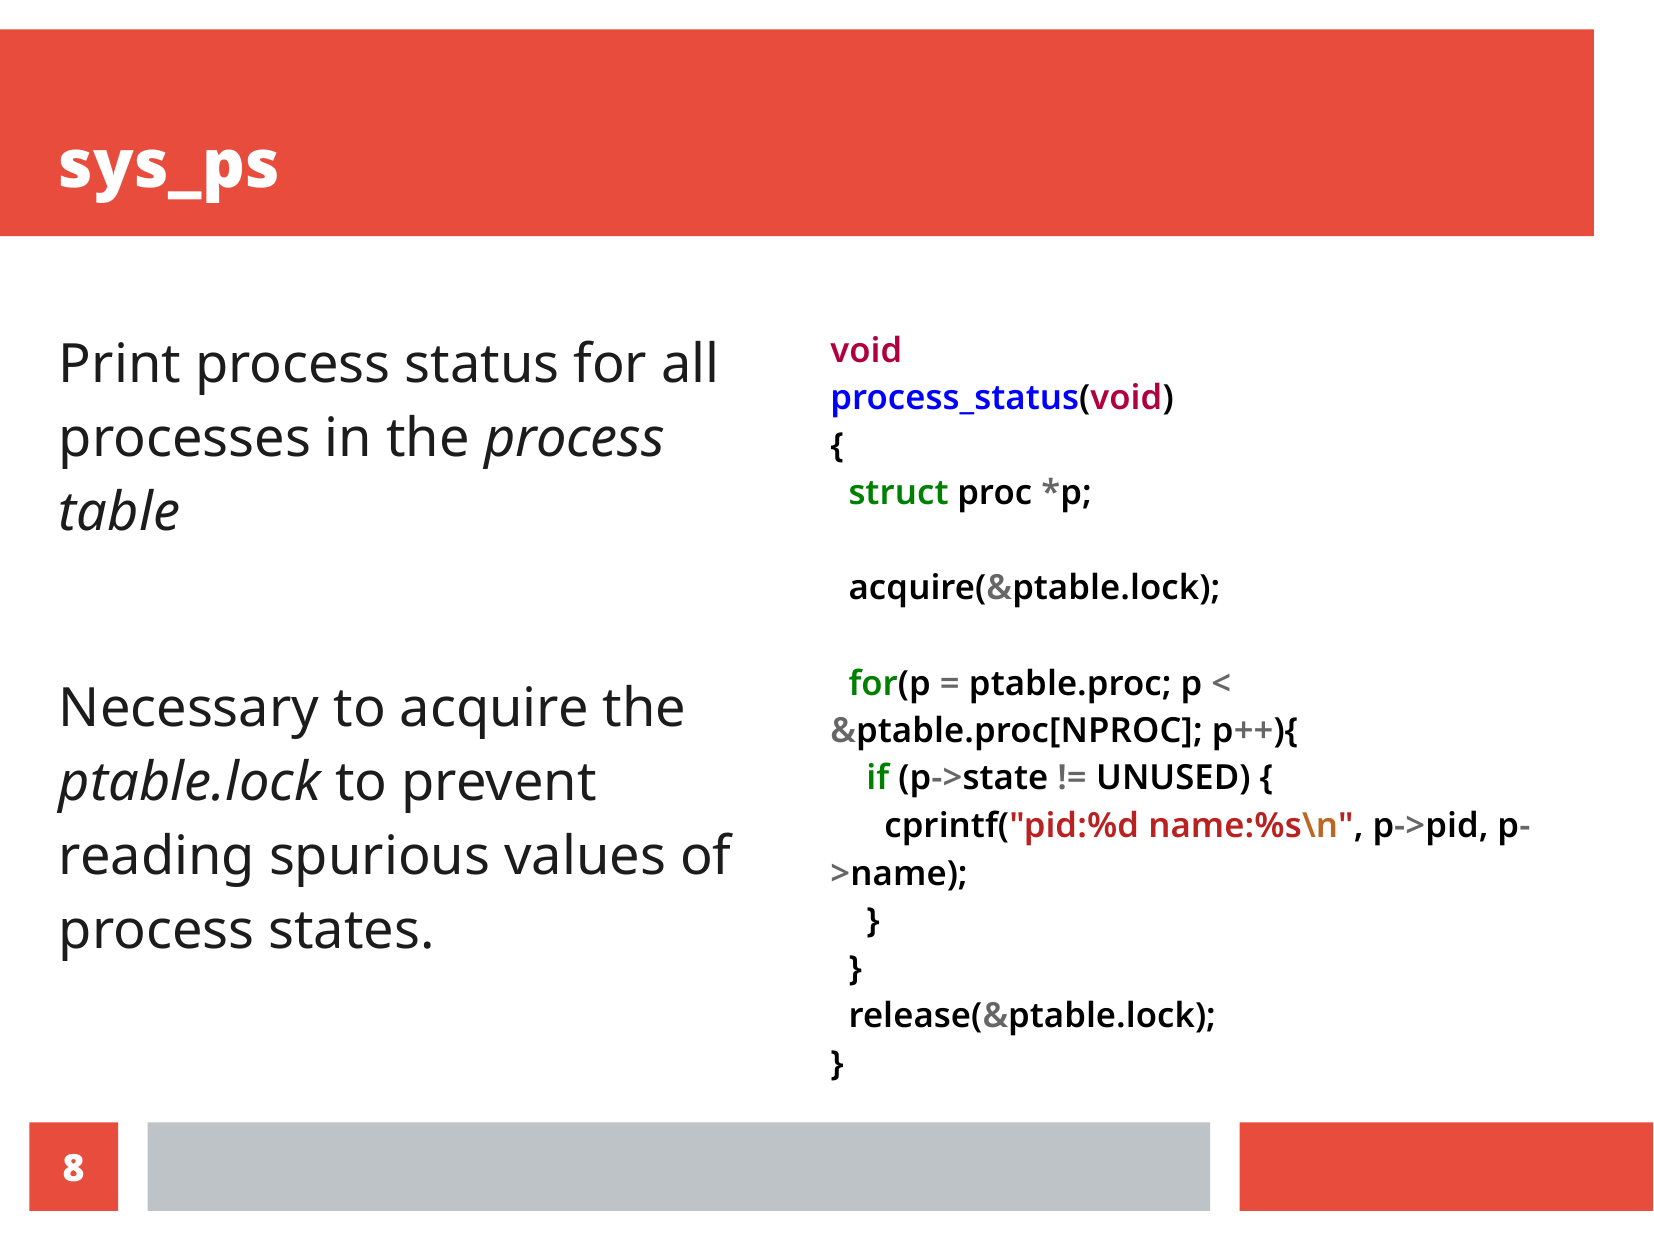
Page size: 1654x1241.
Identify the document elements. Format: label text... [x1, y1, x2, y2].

list void process_status(void) { struct proc *p; acquire(&ptable.lock); for(p = ptable.proc; p < &ptable.proc[NPROC]; p++){ if (p->state != UNUSED) { cprintf("pid:%d name:%s\n", p->pid, p->name); } } release(&ptable.lock); } [830, 324, 1566, 1093]
list Print process status for all processes in the process table Necessary to acquire the ptable.lock to prevent reading spurious values of process states. [58, 324, 794, 1093]
title sys_ps [58, 59, 1594, 207]
